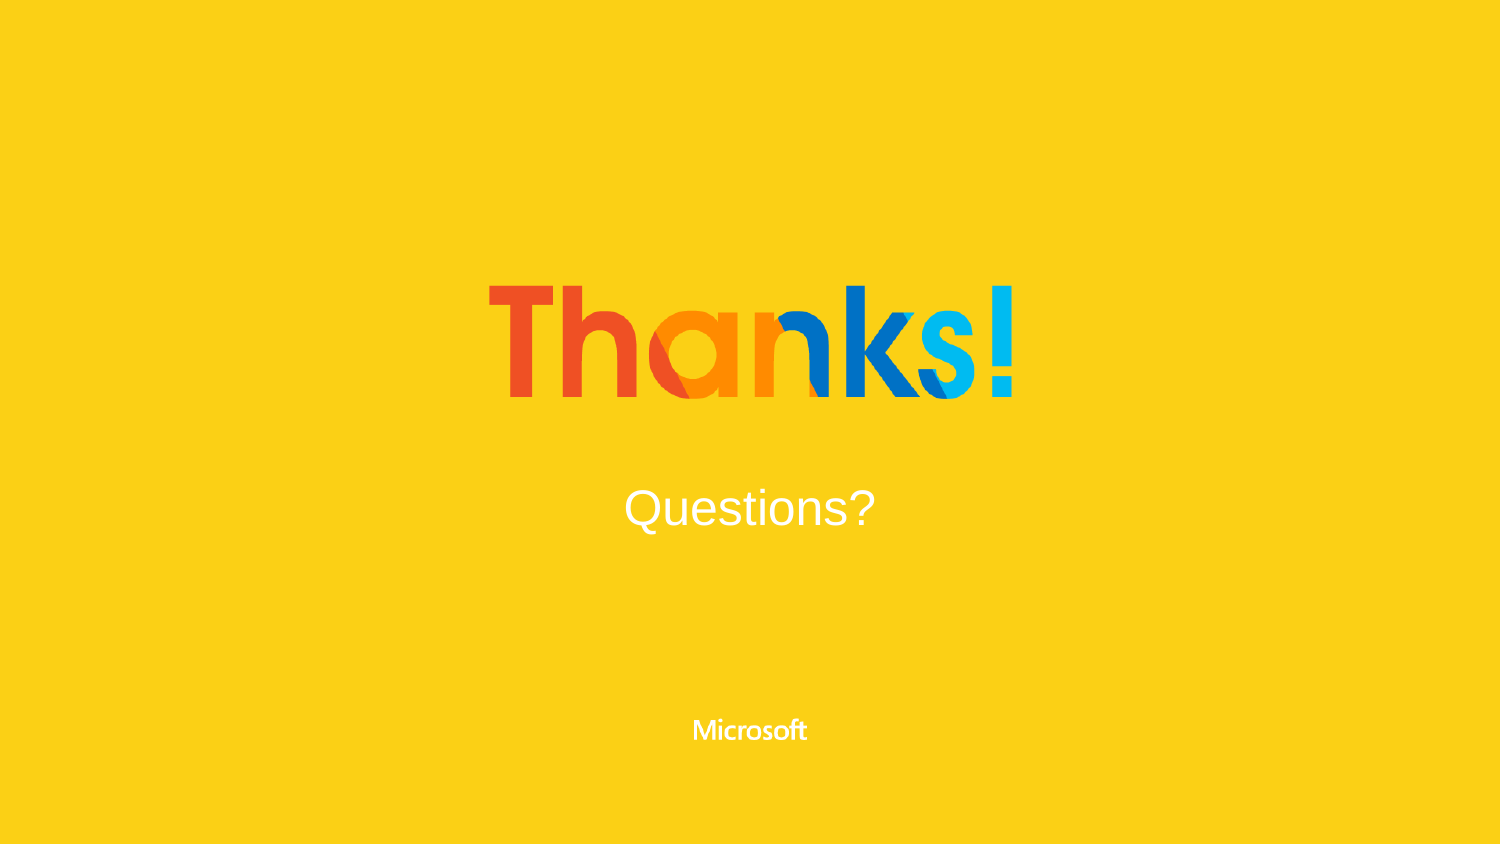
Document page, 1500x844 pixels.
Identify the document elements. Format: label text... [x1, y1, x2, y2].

picture [0, 0, 1500, 844]
text_box Questions? [566, 472, 934, 544]
